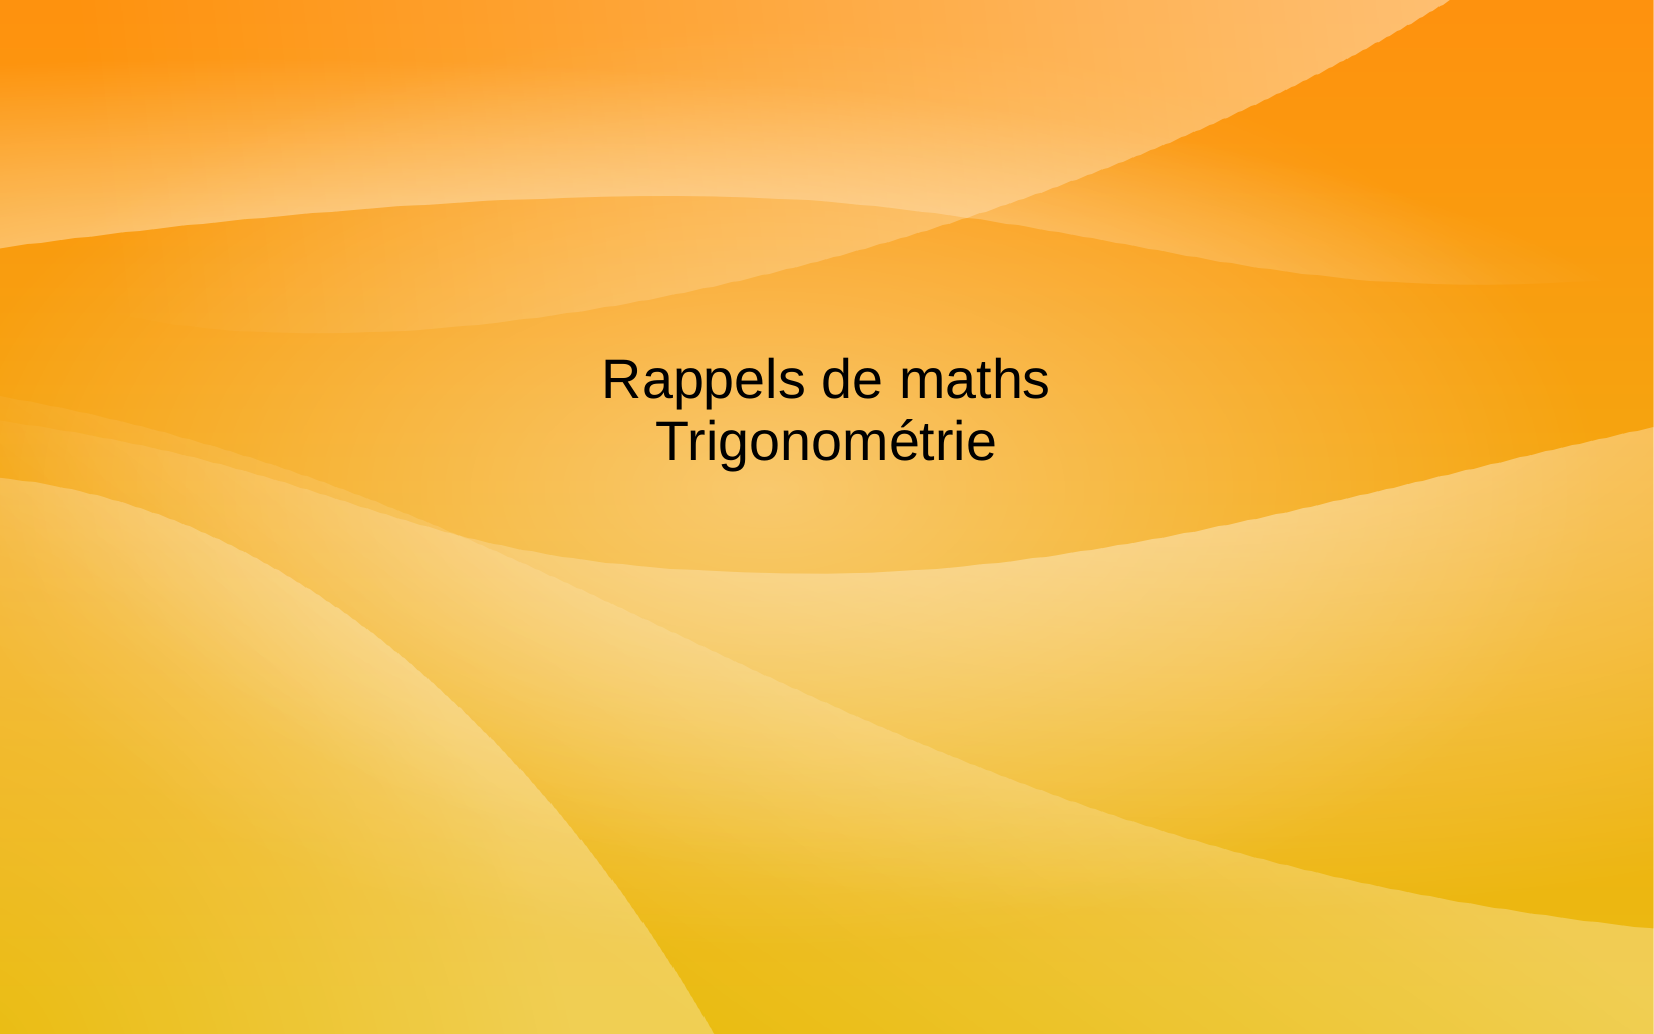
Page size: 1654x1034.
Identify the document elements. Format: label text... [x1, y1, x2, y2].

picture [0, 0, 1654, 1034]
subtitle Rappels de maths Trigonométrie [82, 41, 1571, 842]
